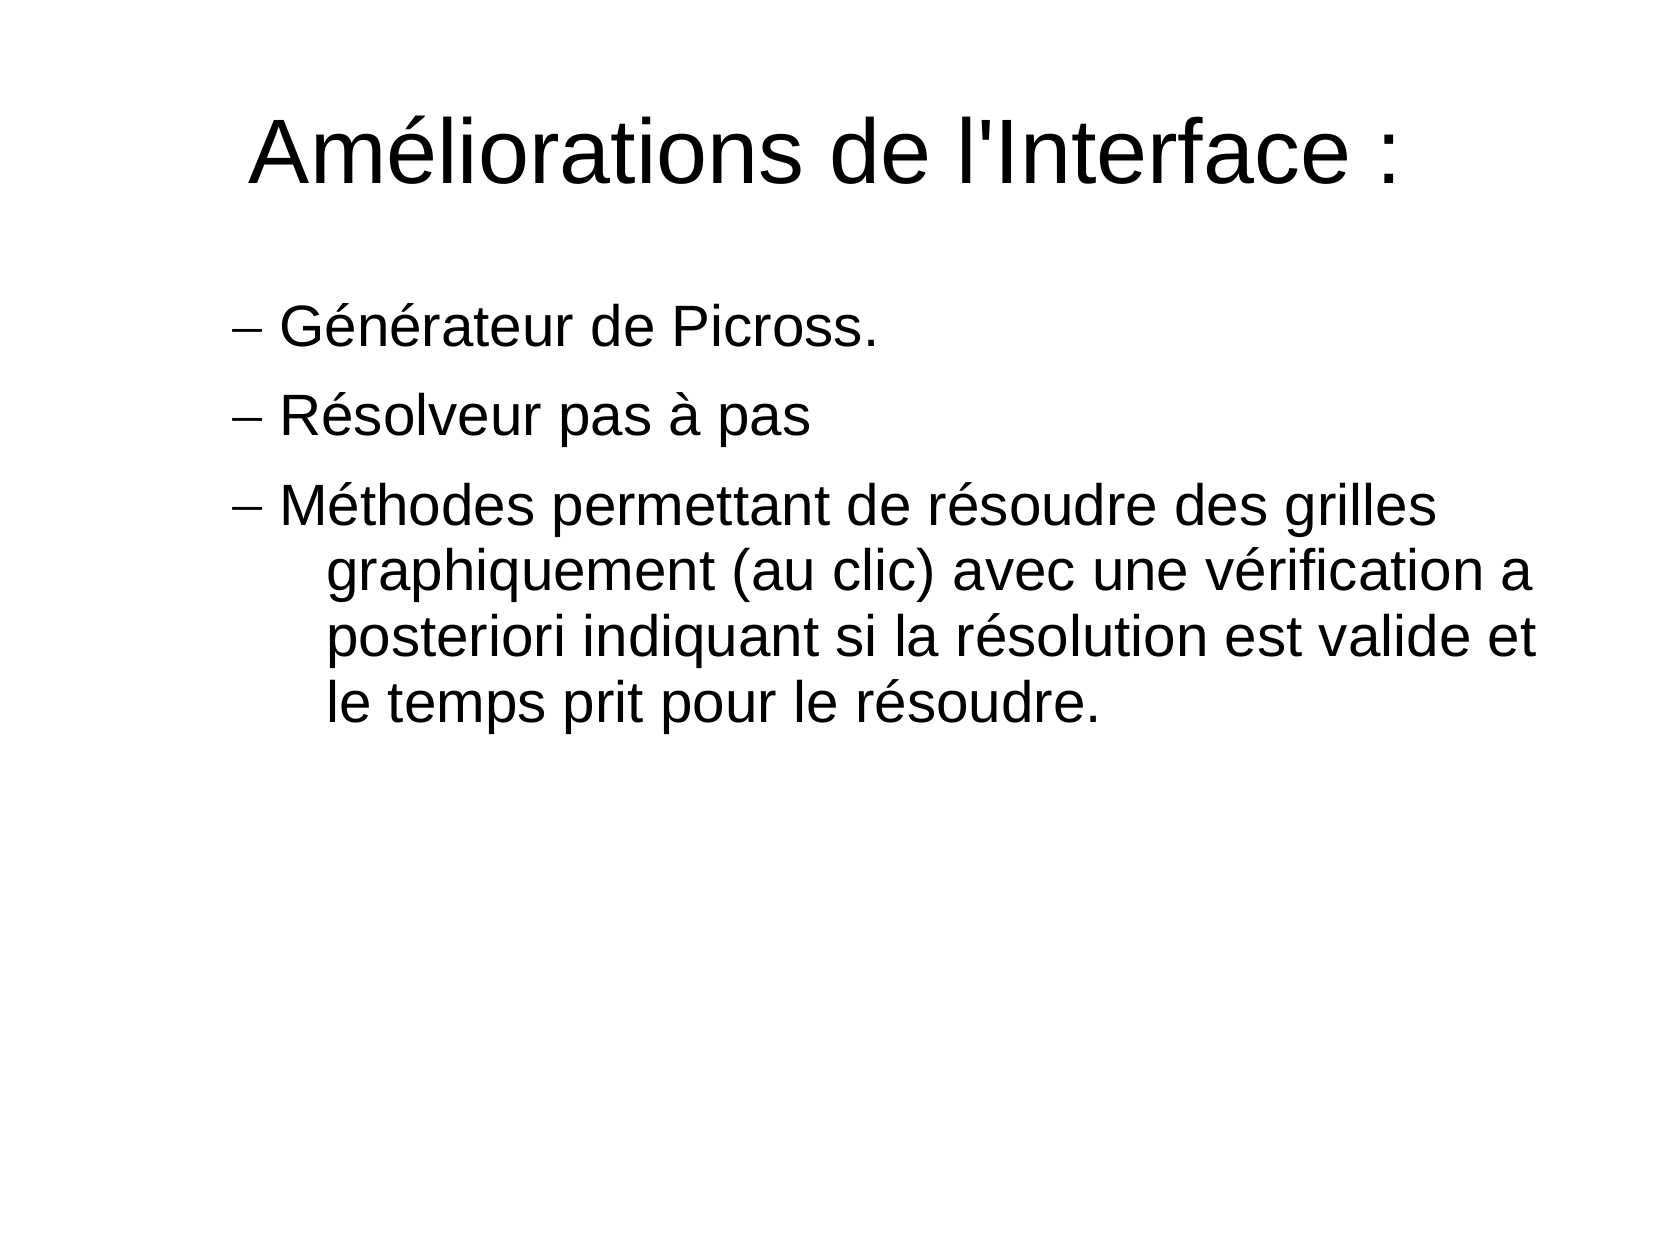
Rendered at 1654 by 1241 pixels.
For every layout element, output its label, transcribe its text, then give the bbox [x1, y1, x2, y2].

list Générateur de Picross. Résolveur pas à pas Méthodes permettant de résoudre des grilles graphiquement (au clic) avec une vérification a posteriori indiquant si la résolution est valide et le temps prit pour le résoudre. [82, 290, 1571, 1010]
title Améliorations de l'Interface : [82, 49, 1571, 257]
